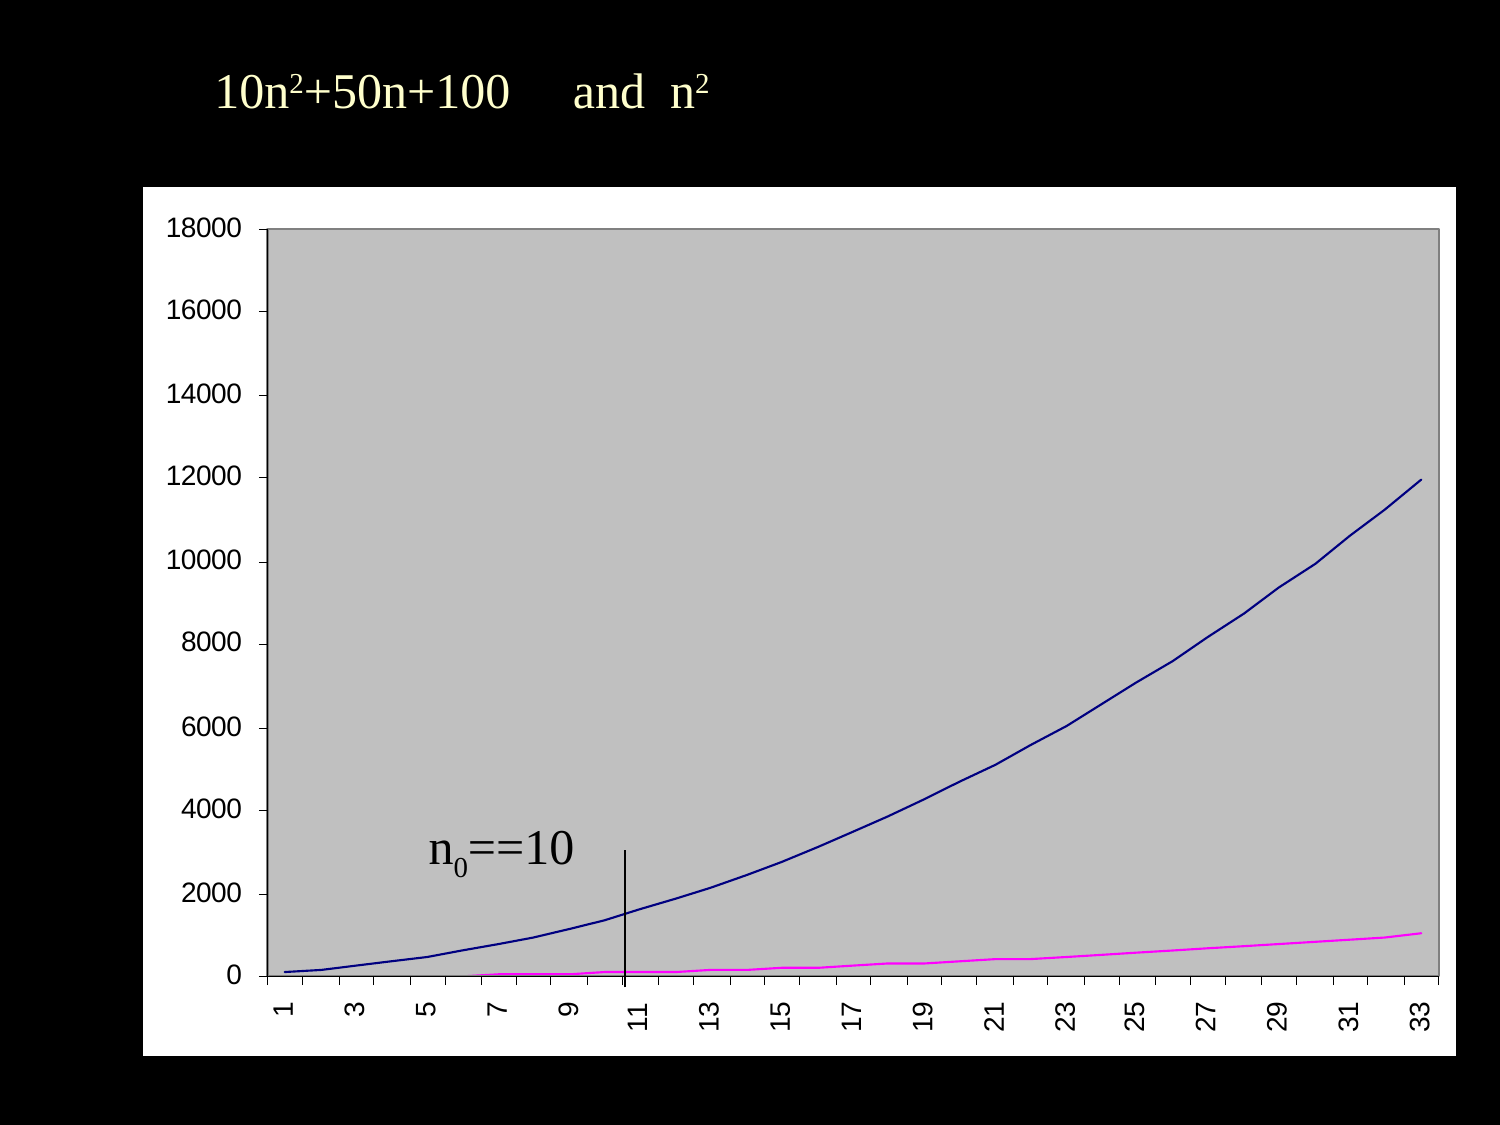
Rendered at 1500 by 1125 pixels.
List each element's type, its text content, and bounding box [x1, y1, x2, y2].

text_box n0==10 [413, 812, 590, 892]
chart [131, 174, 1469, 1068]
text_box 10n2+50n+100 and n2 [199, 56, 725, 128]
